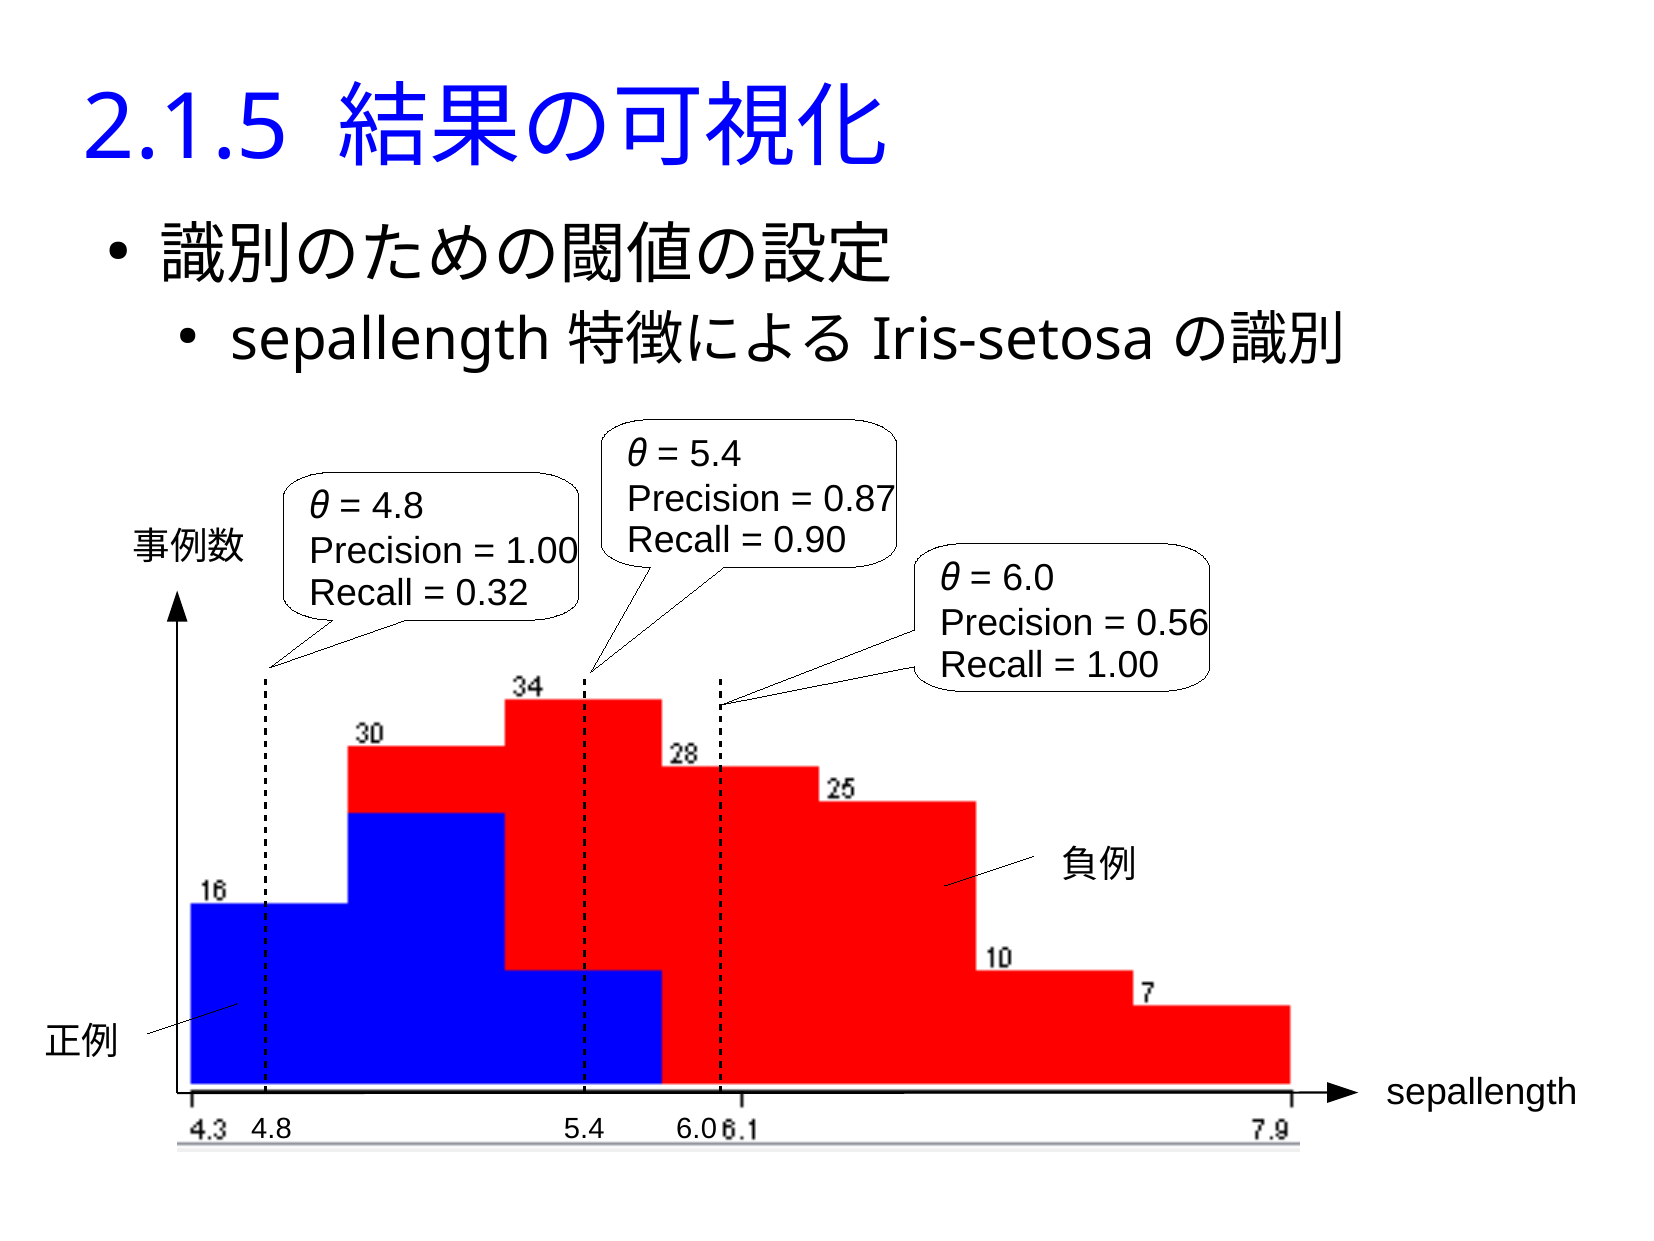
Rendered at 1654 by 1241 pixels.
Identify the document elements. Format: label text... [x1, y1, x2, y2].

text_box 負例 [1046, 826, 1152, 880]
text_box 4.8 [236, 1104, 325, 1152]
title 2.1.5 結果の可視化 [82, 49, 1571, 198]
picture [178, 607, 1300, 1092]
text_box θ = 6.0 Precision = 0.56 Recall = 1.00 [721, 543, 1210, 705]
text_box sepallength [1371, 1062, 1595, 1120]
list 識別のための閾値の設定 sepallength特徴によるIris-setosaの識別 [88, 206, 1577, 1010]
text_box 6.0 [661, 1104, 739, 1153]
picture [177, 1094, 1300, 1152]
text_box 5.4 [549, 1104, 646, 1153]
text_box 正例 [29, 1003, 135, 1057]
text_box θ = 4.8 Precision = 1.00 Recall = 0.32 [269, 472, 579, 668]
text_box 事例数 [118, 508, 261, 562]
text_box θ = 5.4 Precision = 0.87 Recall = 0.90 [590, 419, 897, 673]
